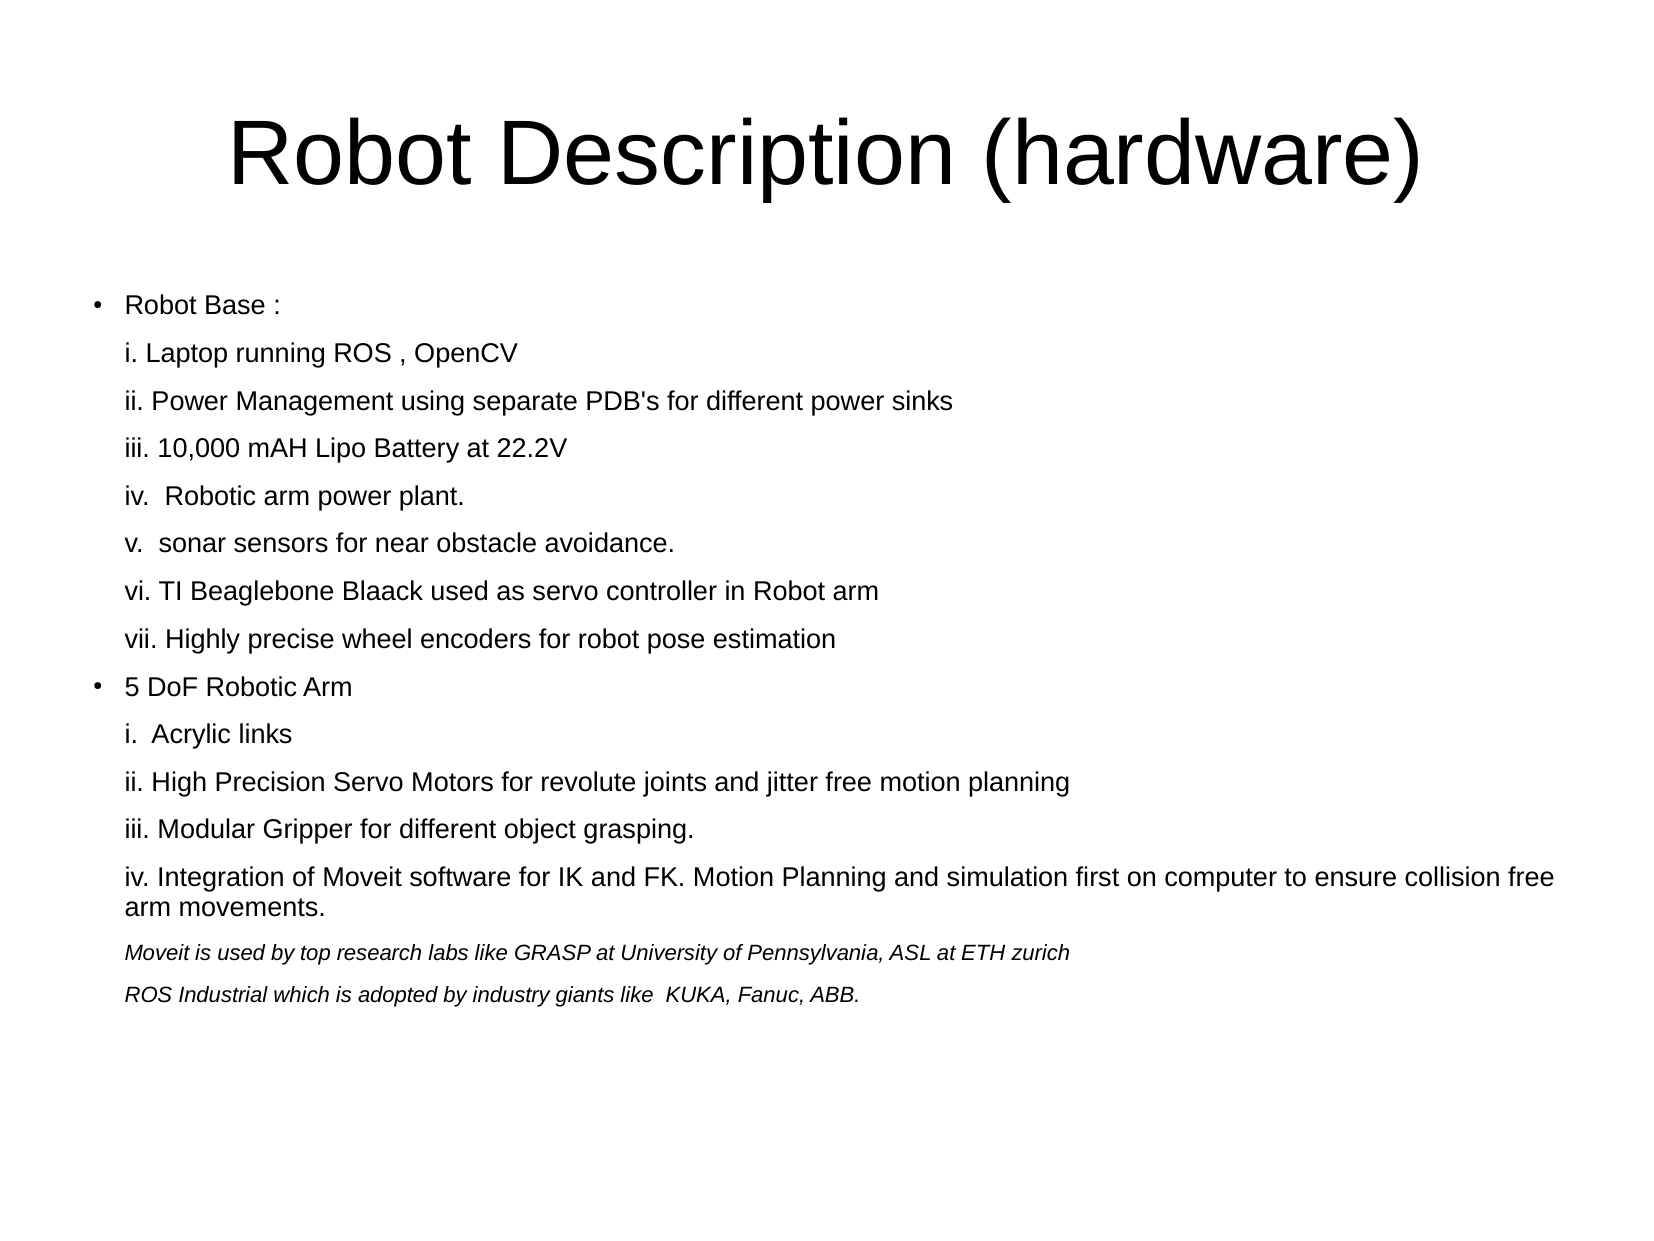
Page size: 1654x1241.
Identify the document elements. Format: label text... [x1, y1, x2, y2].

list Robot Base : i. Laptop running ROS , OpenCV ii. Power Management using separate PDB's for different power sinks iii. 10,000 mAH Lipo Battery at 22.2V iv. Robotic arm power plant. v. sonar sensors for near obstacle avoidance. vi. TI Beaglebone Blaack used as servo controller in Robot arm vii. Highly precise wheel encoders for robot pose estimation 5 DoF Robotic Arm i. Acrylic links ii. High Precision Servo Motors for revolute joints and jitter free motion planning iii. Modular Gripper for different object grasping. iv. Integration of Moveit software for IK and FK. Motion Planning and simulation first on computer to ensure collision free arm movements. Moveit is used by top research labs like GRASP at University of Pennsylvania, ASL at ETH zurich ROS Industrial which is adopted by industry giants like KUKA, Fanuc, ABB. [82, 290, 1571, 1010]
title Robot Description (hardware) [82, 49, 1571, 257]
